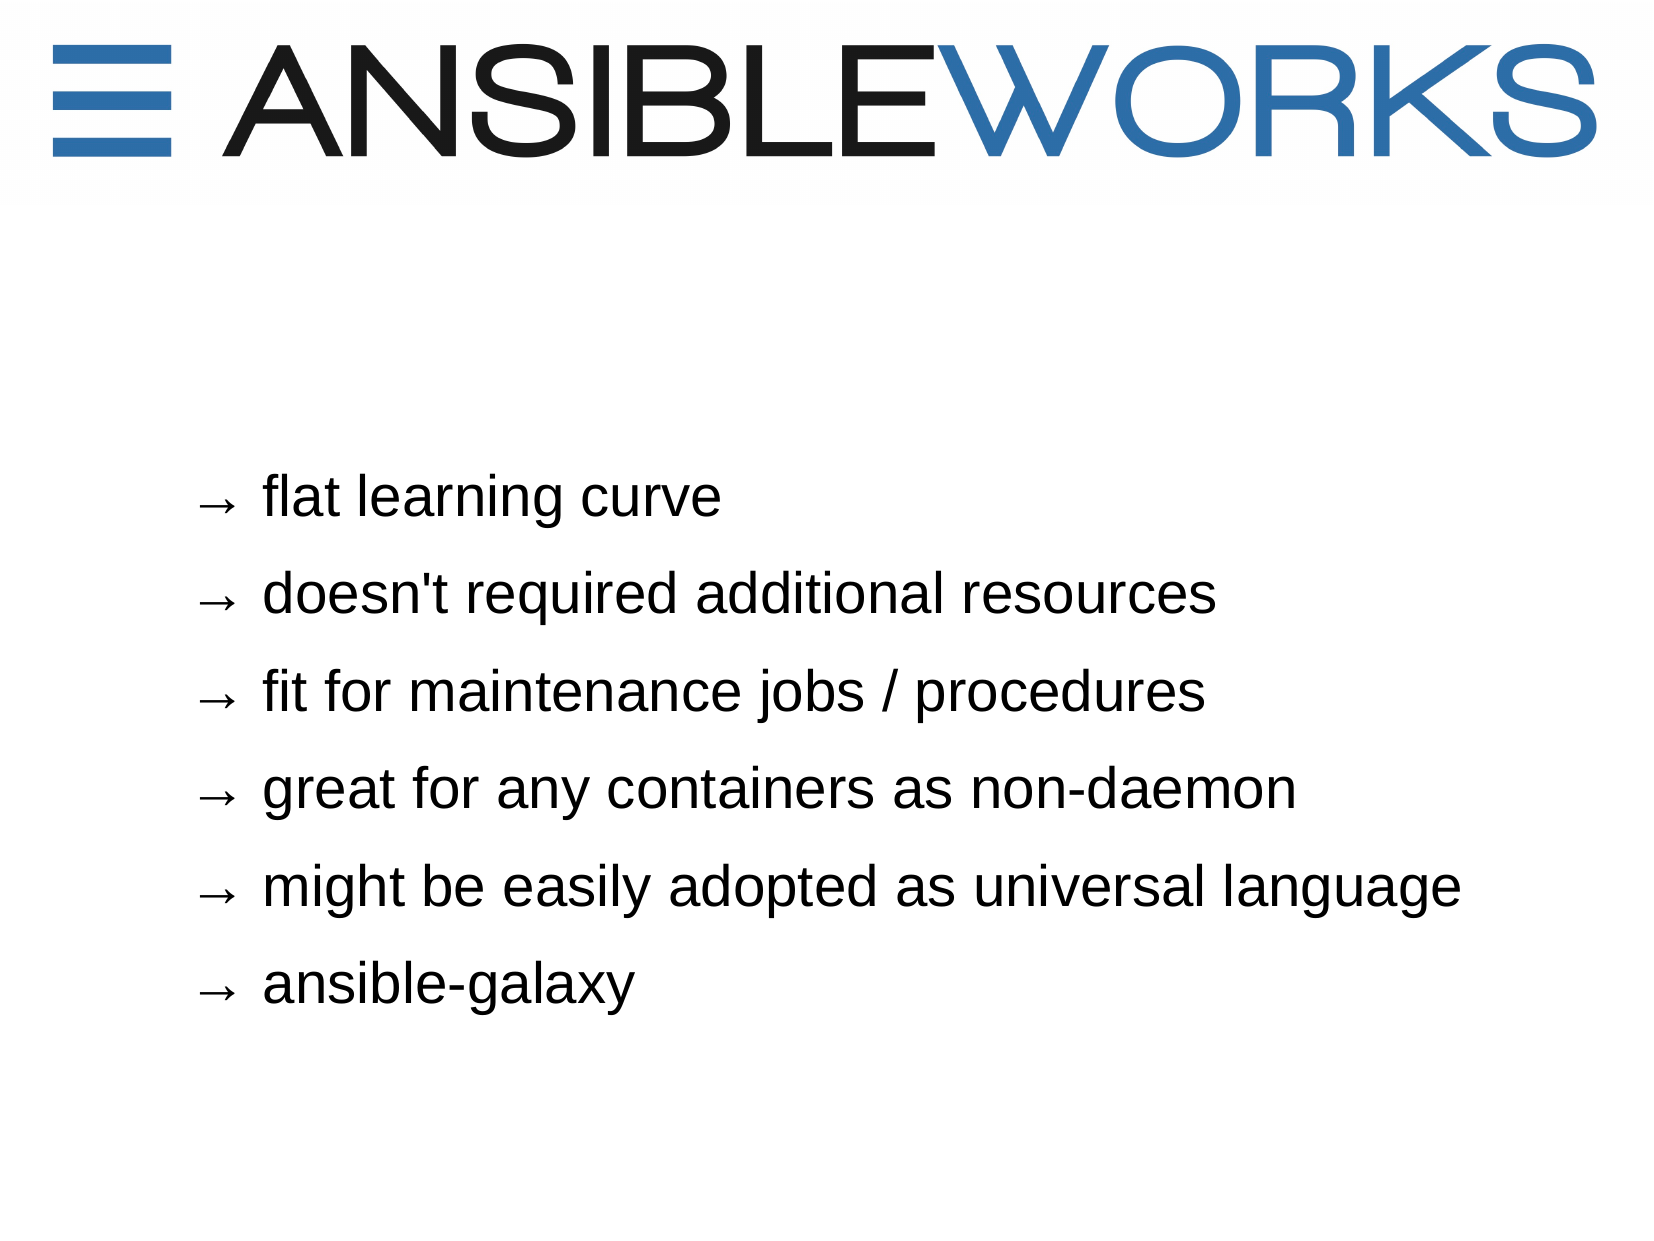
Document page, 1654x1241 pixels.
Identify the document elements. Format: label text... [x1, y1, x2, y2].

text_box → flat learning curve → doesn't required additional resources → fit for maintenance jobs / procedures → great for any containers as non-daemon → might be easily adopted as universal language → ansible-galaxy [173, 423, 1481, 992]
picture [0, 2, 1654, 205]
